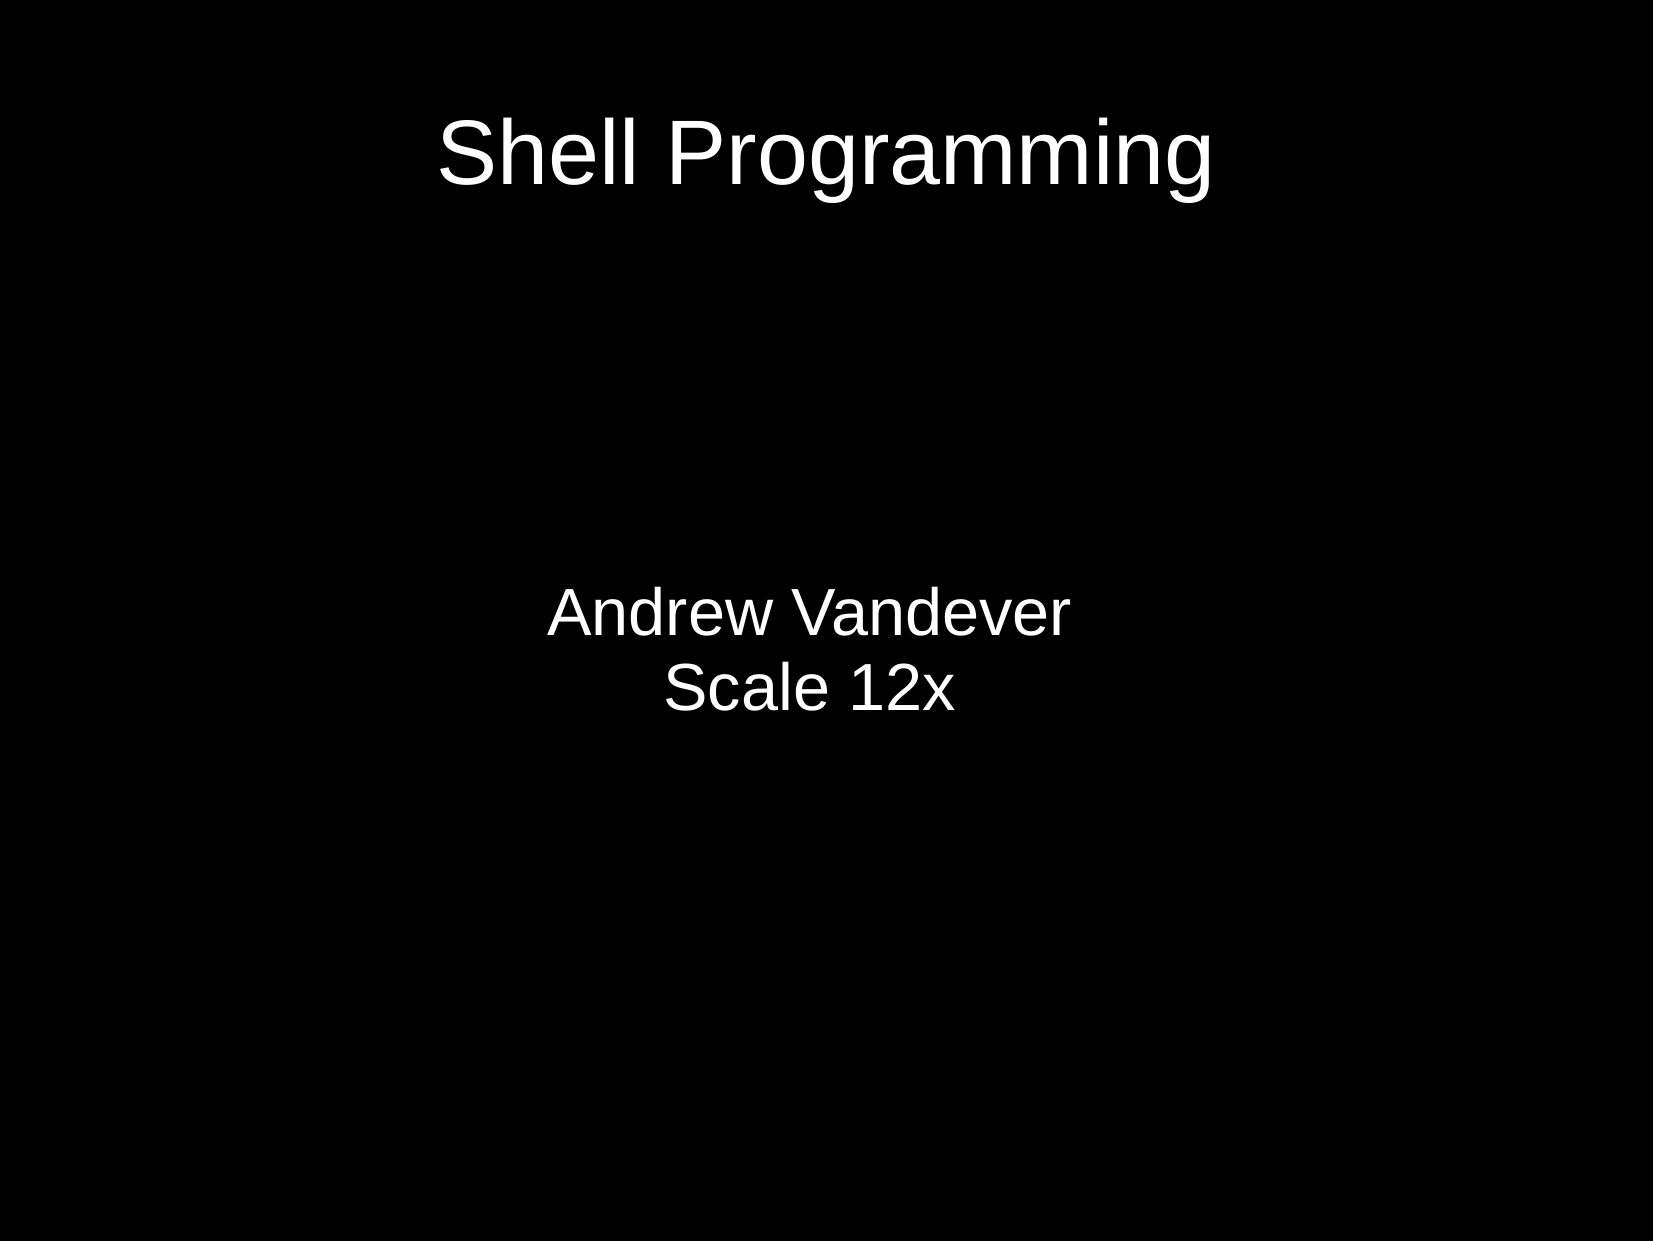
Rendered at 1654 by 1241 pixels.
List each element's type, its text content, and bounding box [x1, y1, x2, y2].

title Shell Programming [82, 49, 1571, 257]
subtitle Andrew Vandever Scale 12x [82, 290, 1538, 1010]
